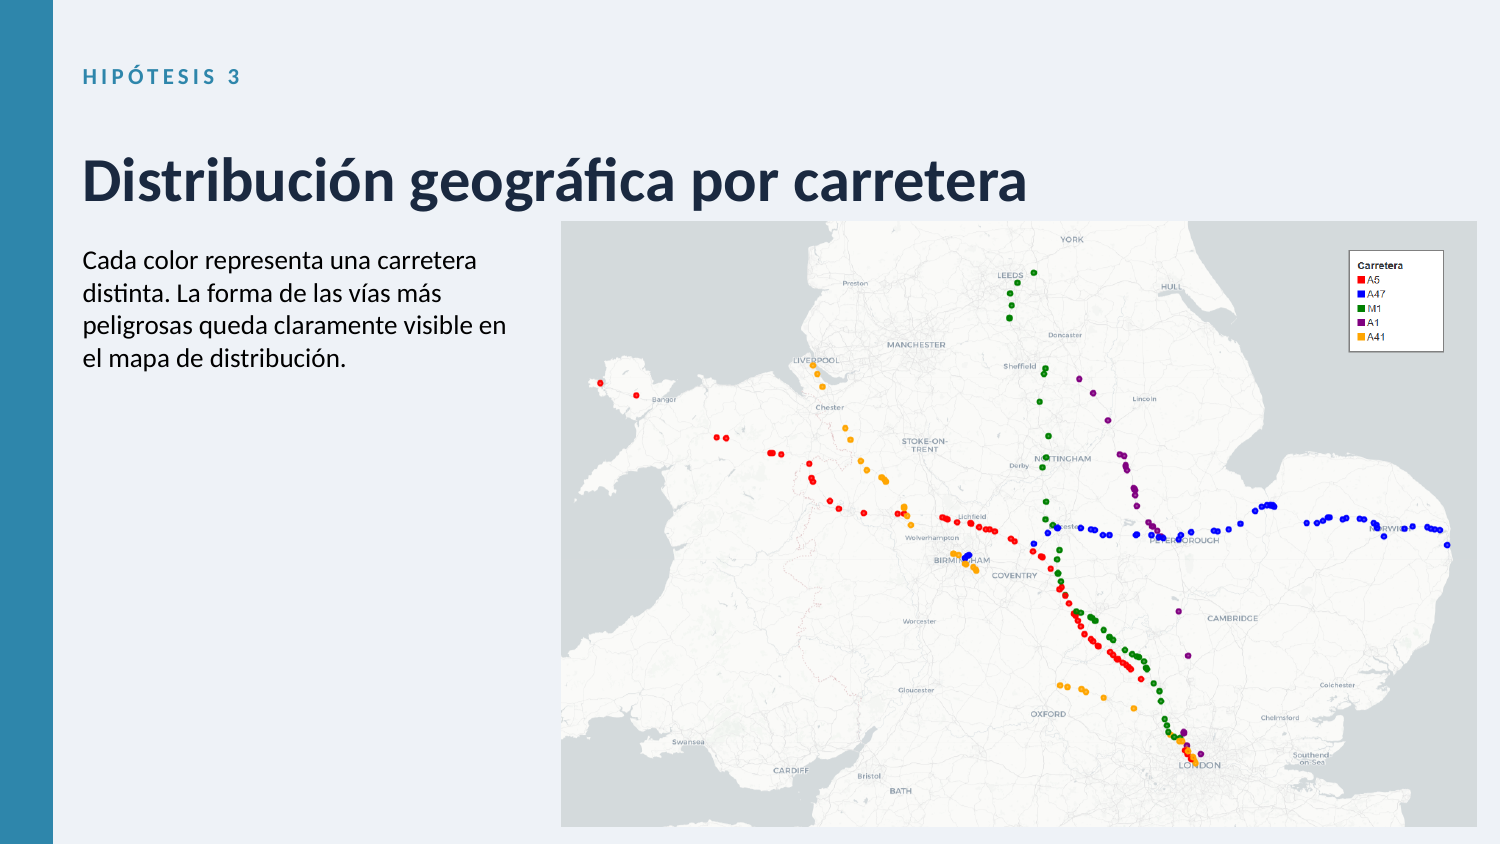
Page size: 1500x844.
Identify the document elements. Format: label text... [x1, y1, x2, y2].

text_box [0, 0, 53, 844]
text_box Distribución geográfica por carretera [82, 116, 1433, 237]
picture [561, 221, 1477, 827]
text_box Cada color representa una carretera distinta. La forma de las vías más peligrosas queda claramente visible en el mapa de distribución. [82, 262, 532, 353]
text_box HIPÓTESIS 3 [82, 41, 1433, 110]
